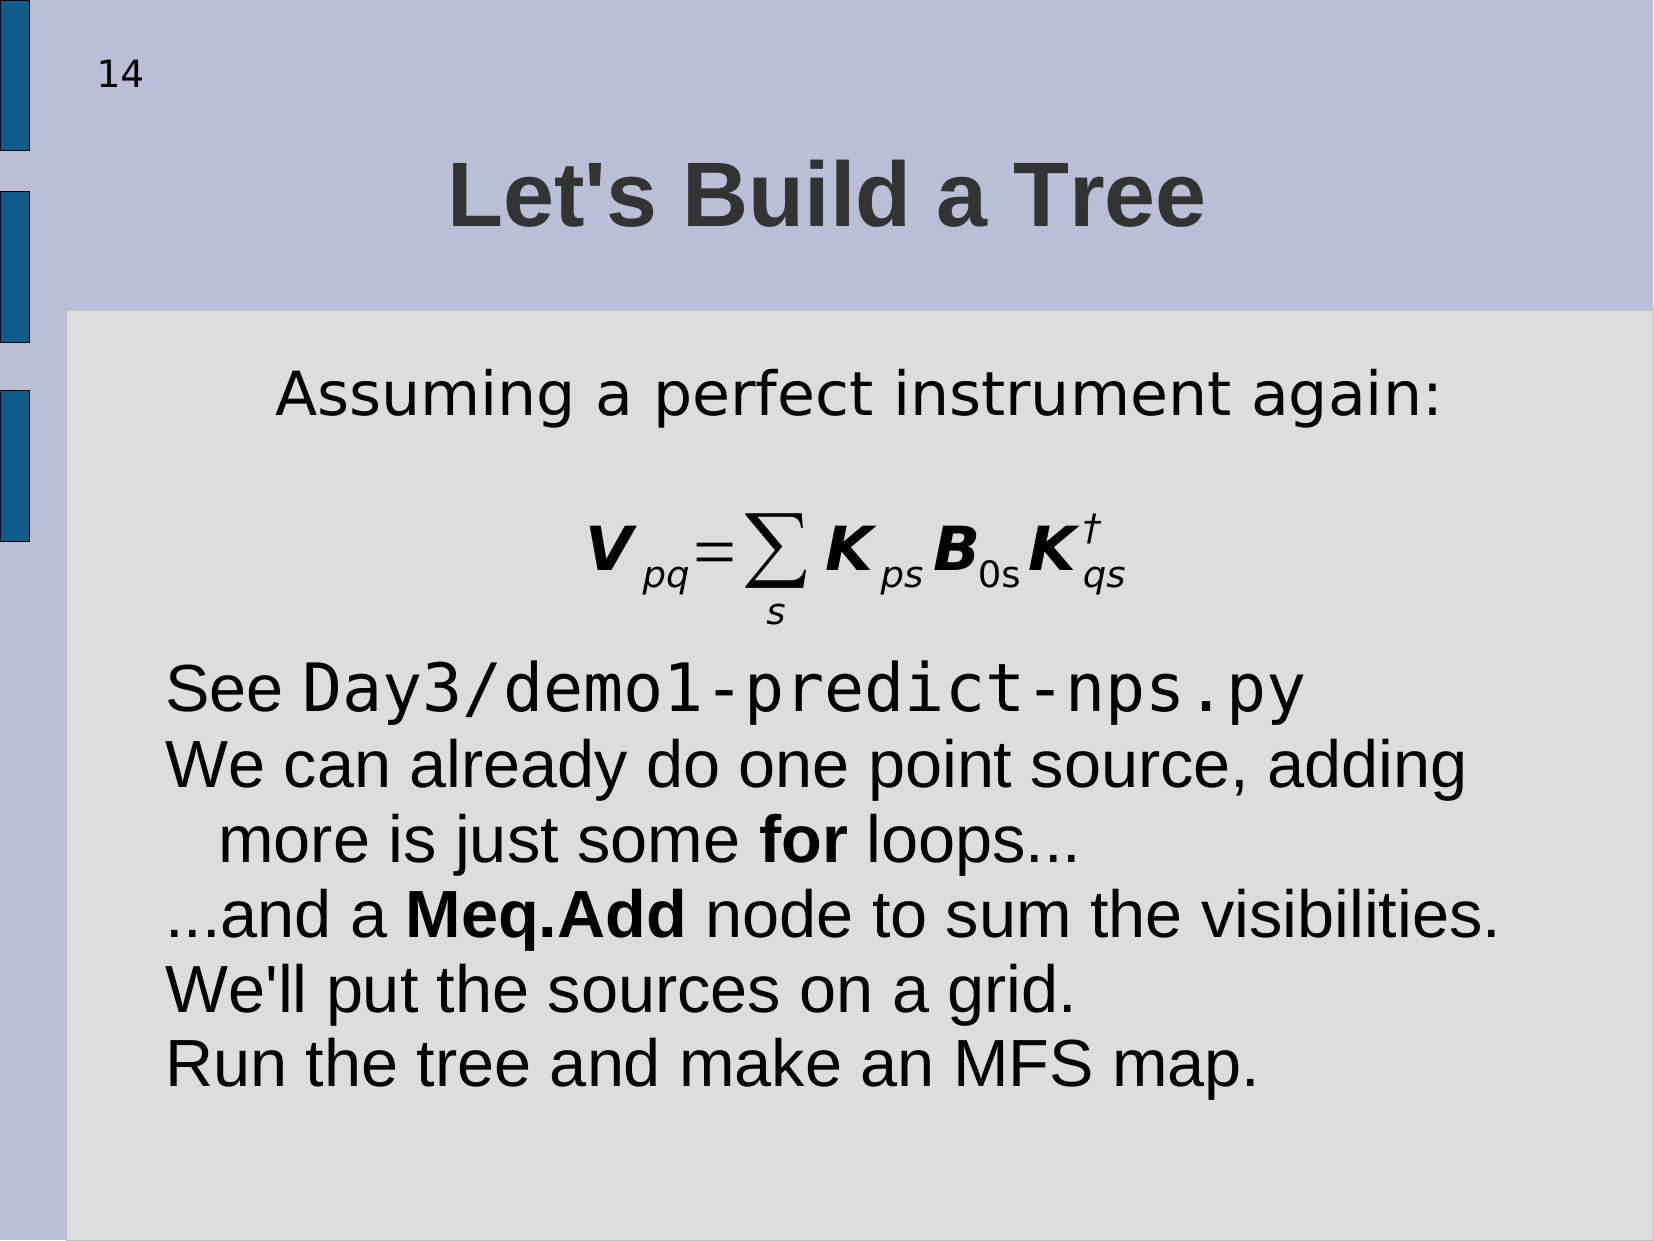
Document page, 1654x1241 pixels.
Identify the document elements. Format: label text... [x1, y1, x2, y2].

text_box <number> [84, 45, 319, 119]
title Let's Build a Tree [121, 91, 1534, 299]
list See Day3/demo1-predict-nps.py We can already do one point source, adding more is just some for loops... ...and a Meq.Add node to sum the visibilities. We'll put the sources on a grid. Run the tree and make an MFS map. [147, 649, 1560, 1195]
chart [265, 358, 1447, 635]
